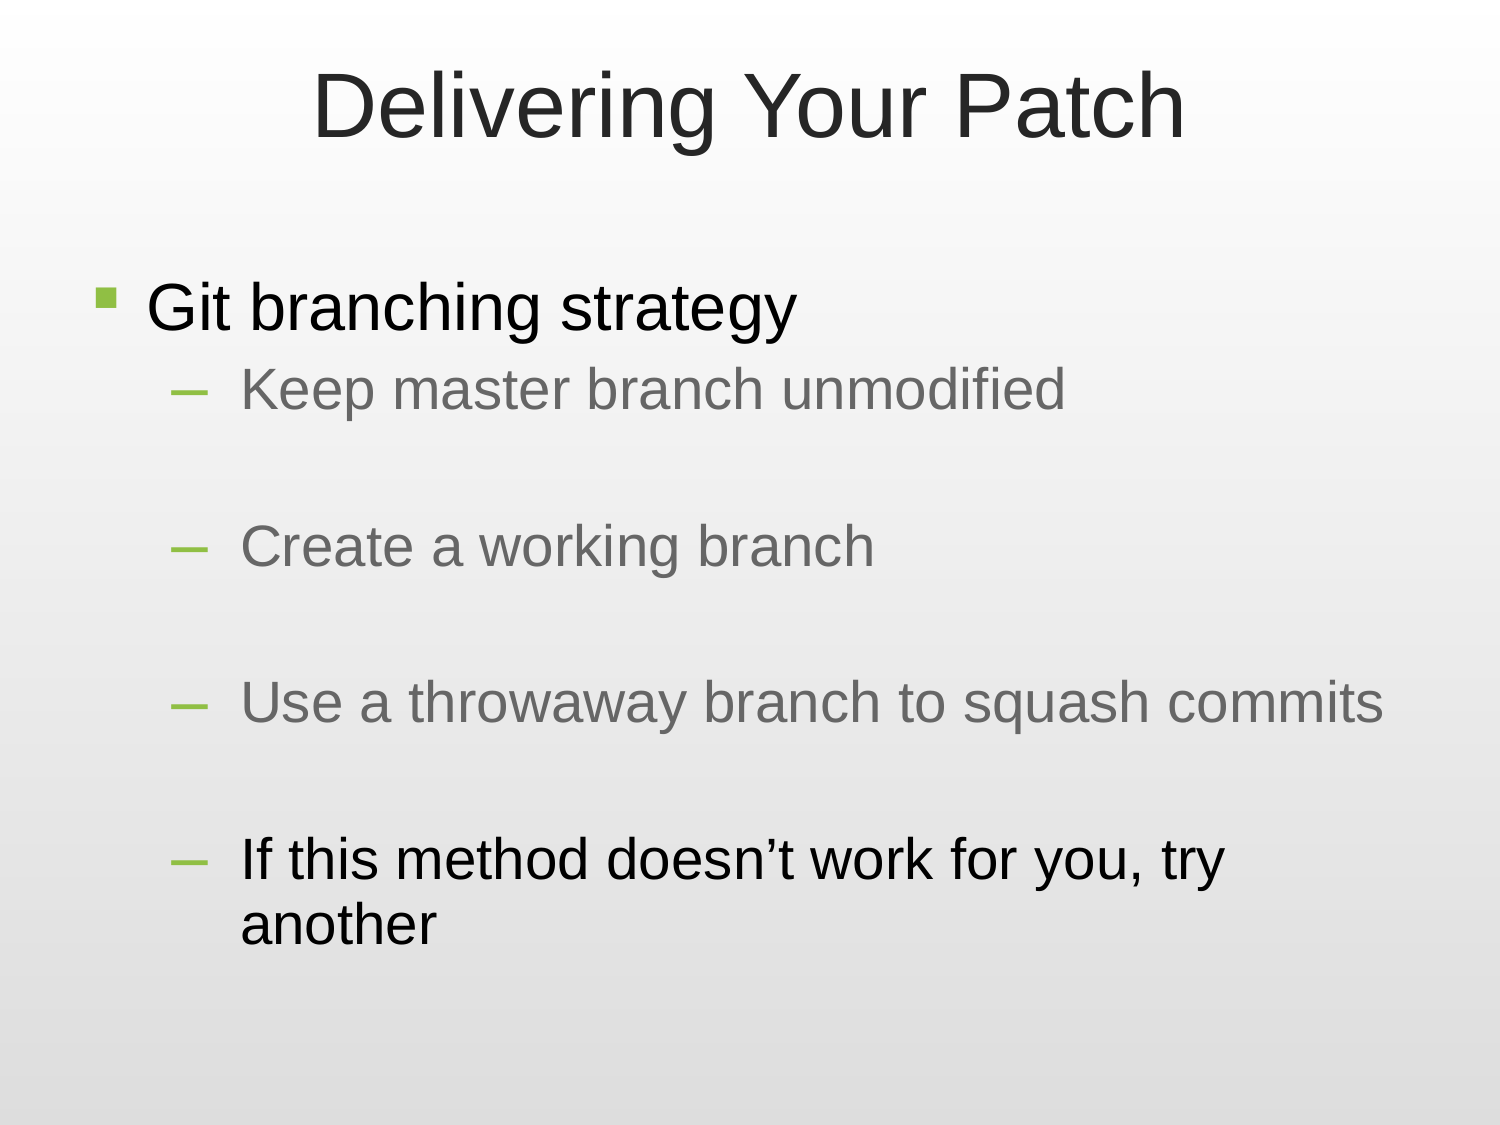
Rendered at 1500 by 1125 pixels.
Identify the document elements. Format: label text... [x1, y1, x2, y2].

title Delivering Your Patch [75, 19, 1425, 191]
list Git branching strategy Keep master branch unmodified Create a working branch Use a throwaway branch to squash commits If this method doesn’t work for you, try another [75, 262, 1425, 1005]
